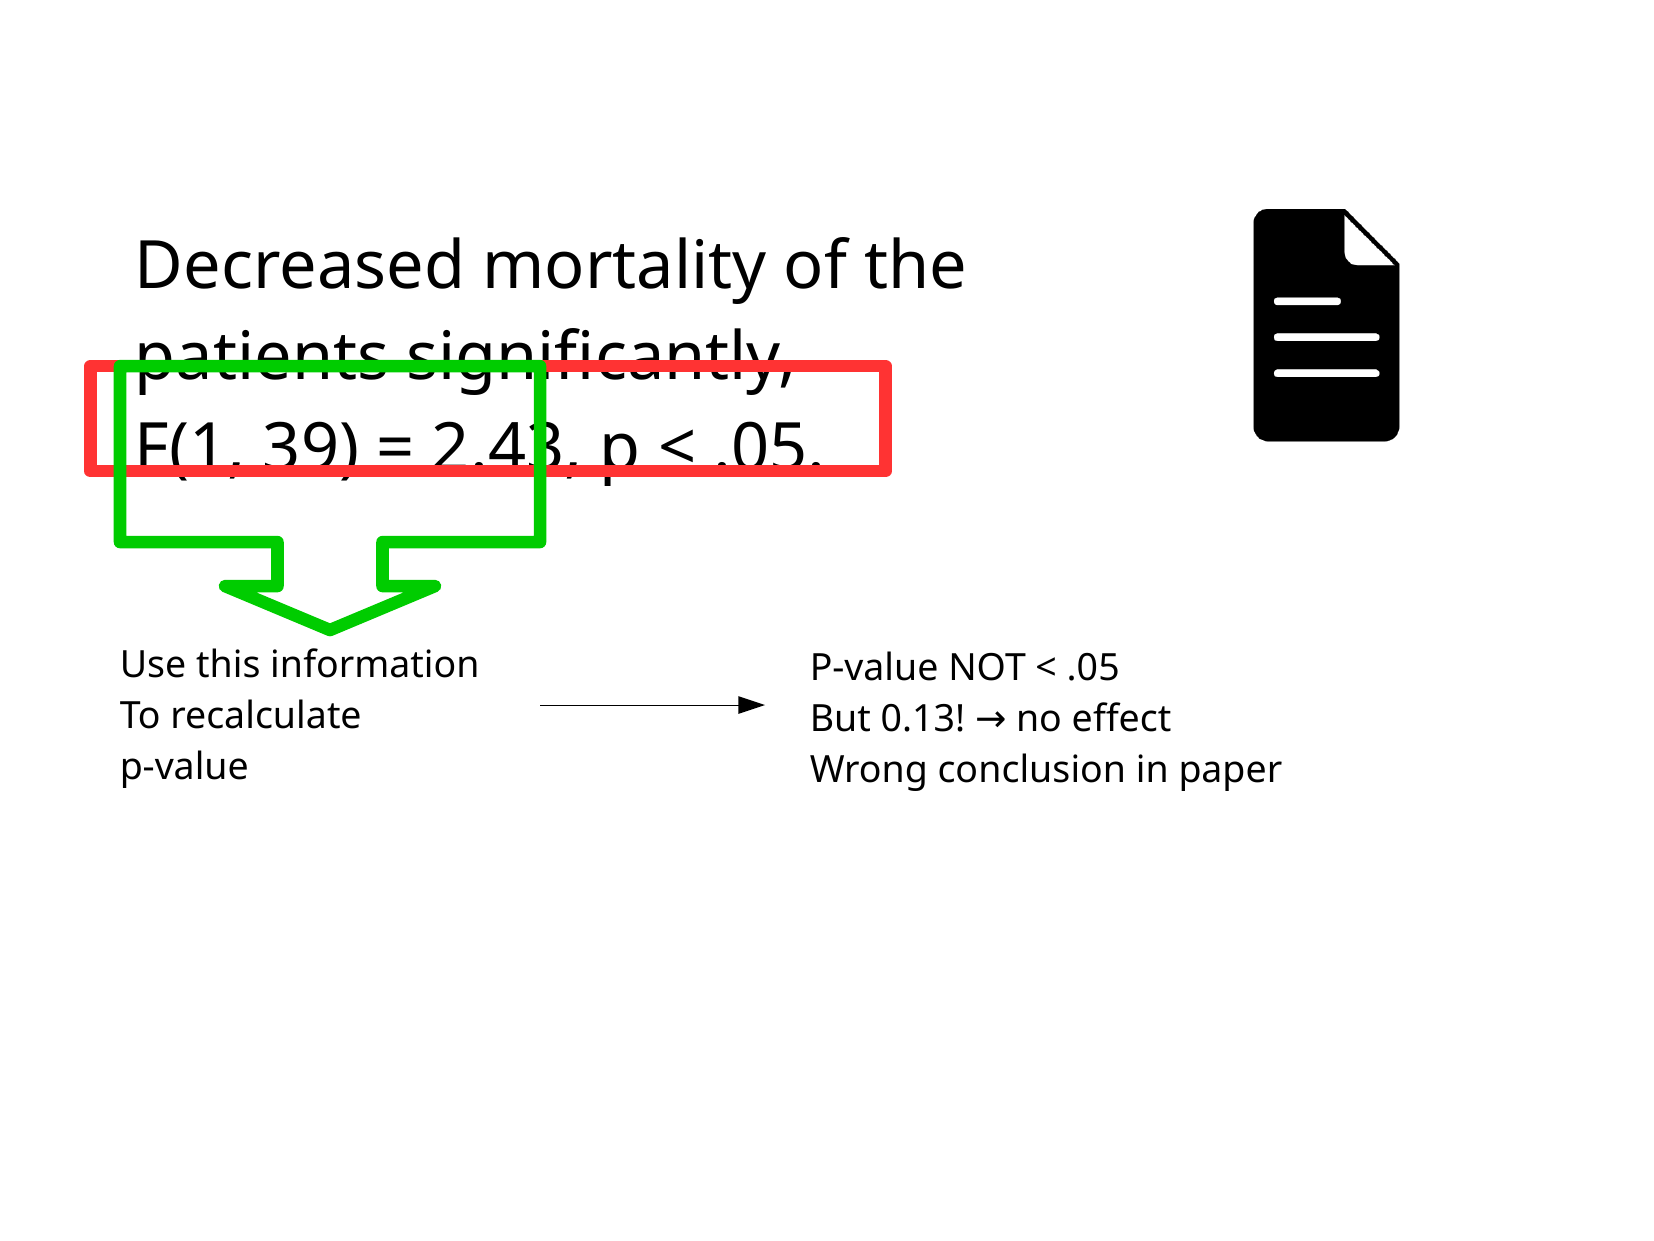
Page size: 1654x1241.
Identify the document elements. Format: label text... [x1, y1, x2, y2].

text_box Use this information To recalculate p-value [105, 630, 676, 780]
text_box Decreased mortality of the patients significantly, F(1, 39) = 2.43, p < .05. [120, 210, 1066, 467]
text_box Decreased mortality of the patients significantly, F(1, 39) = 2.43, p < .05. [127, 373, 533, 465]
text_box P-value NOT < .05 But 0.13! → no effect Wrong conclusion in paper [795, 632, 1366, 783]
picture [1230, 196, 1411, 451]
text_box Decreased mortality of the patients significantly, F(1, 39) = 2.43, p < .05. [547, 372, 879, 465]
